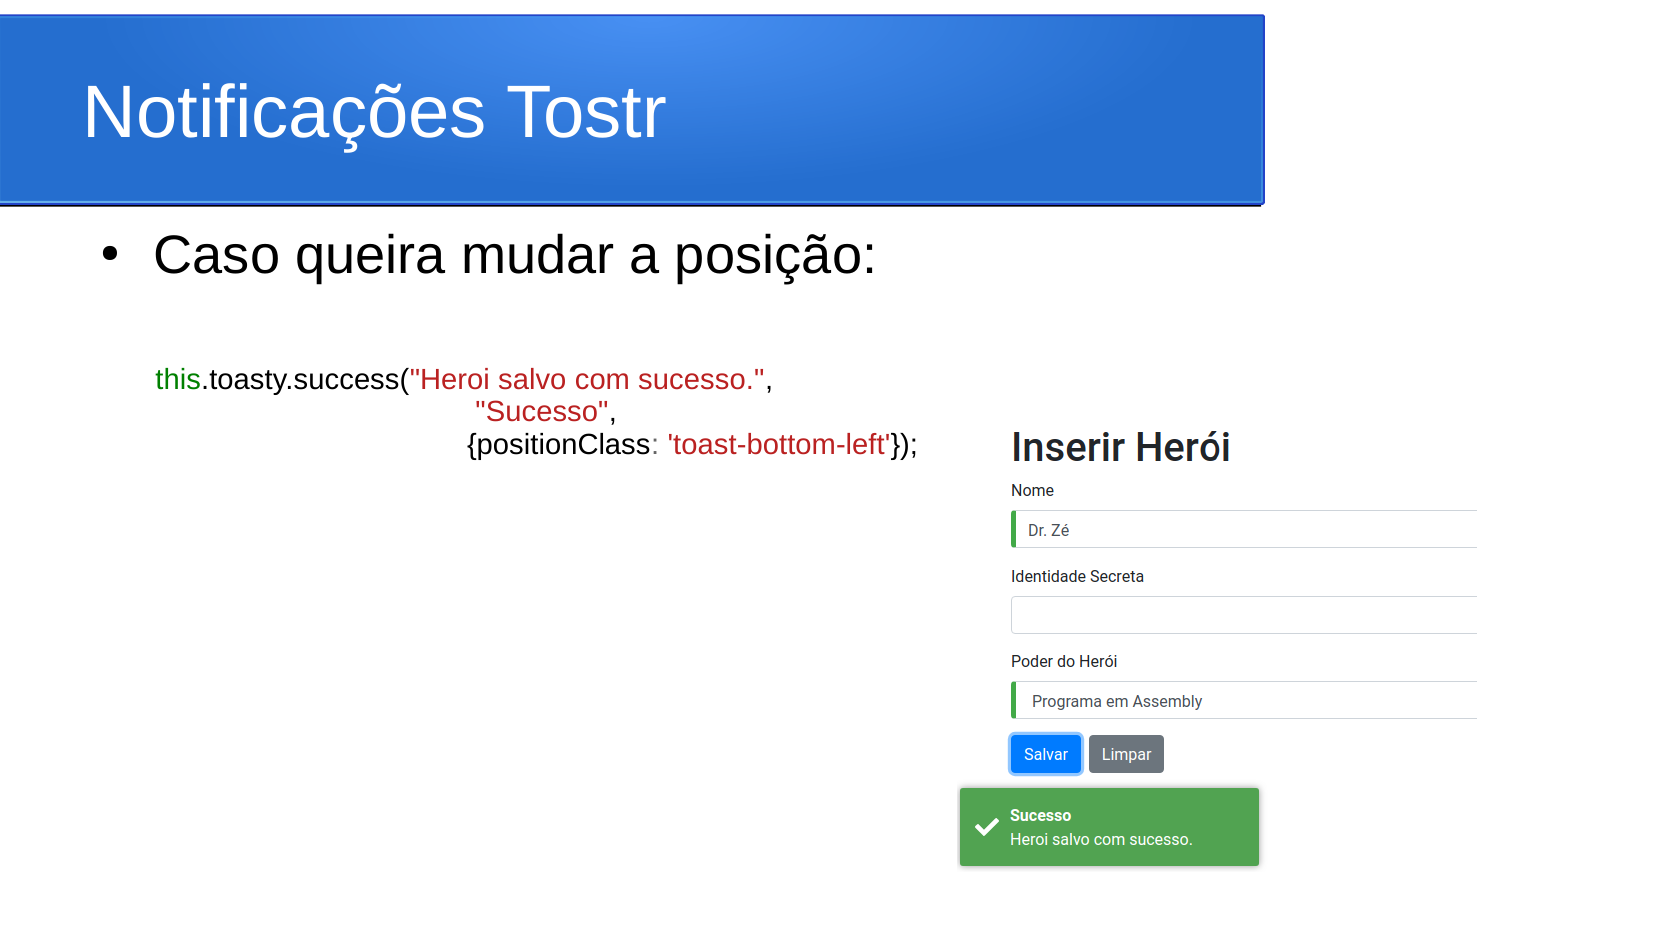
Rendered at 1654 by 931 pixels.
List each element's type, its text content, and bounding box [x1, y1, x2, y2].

list Caso queira mudar a posição: [82, 224, 1571, 764]
picture [957, 425, 1477, 872]
title Notificações Tostr [82, 35, 1235, 189]
text_box this.toasty.success("Heroi salvo com sucesso.", "Sucesso", {positionClass: 'toast-bottom-left'}); [140, 355, 934, 469]
